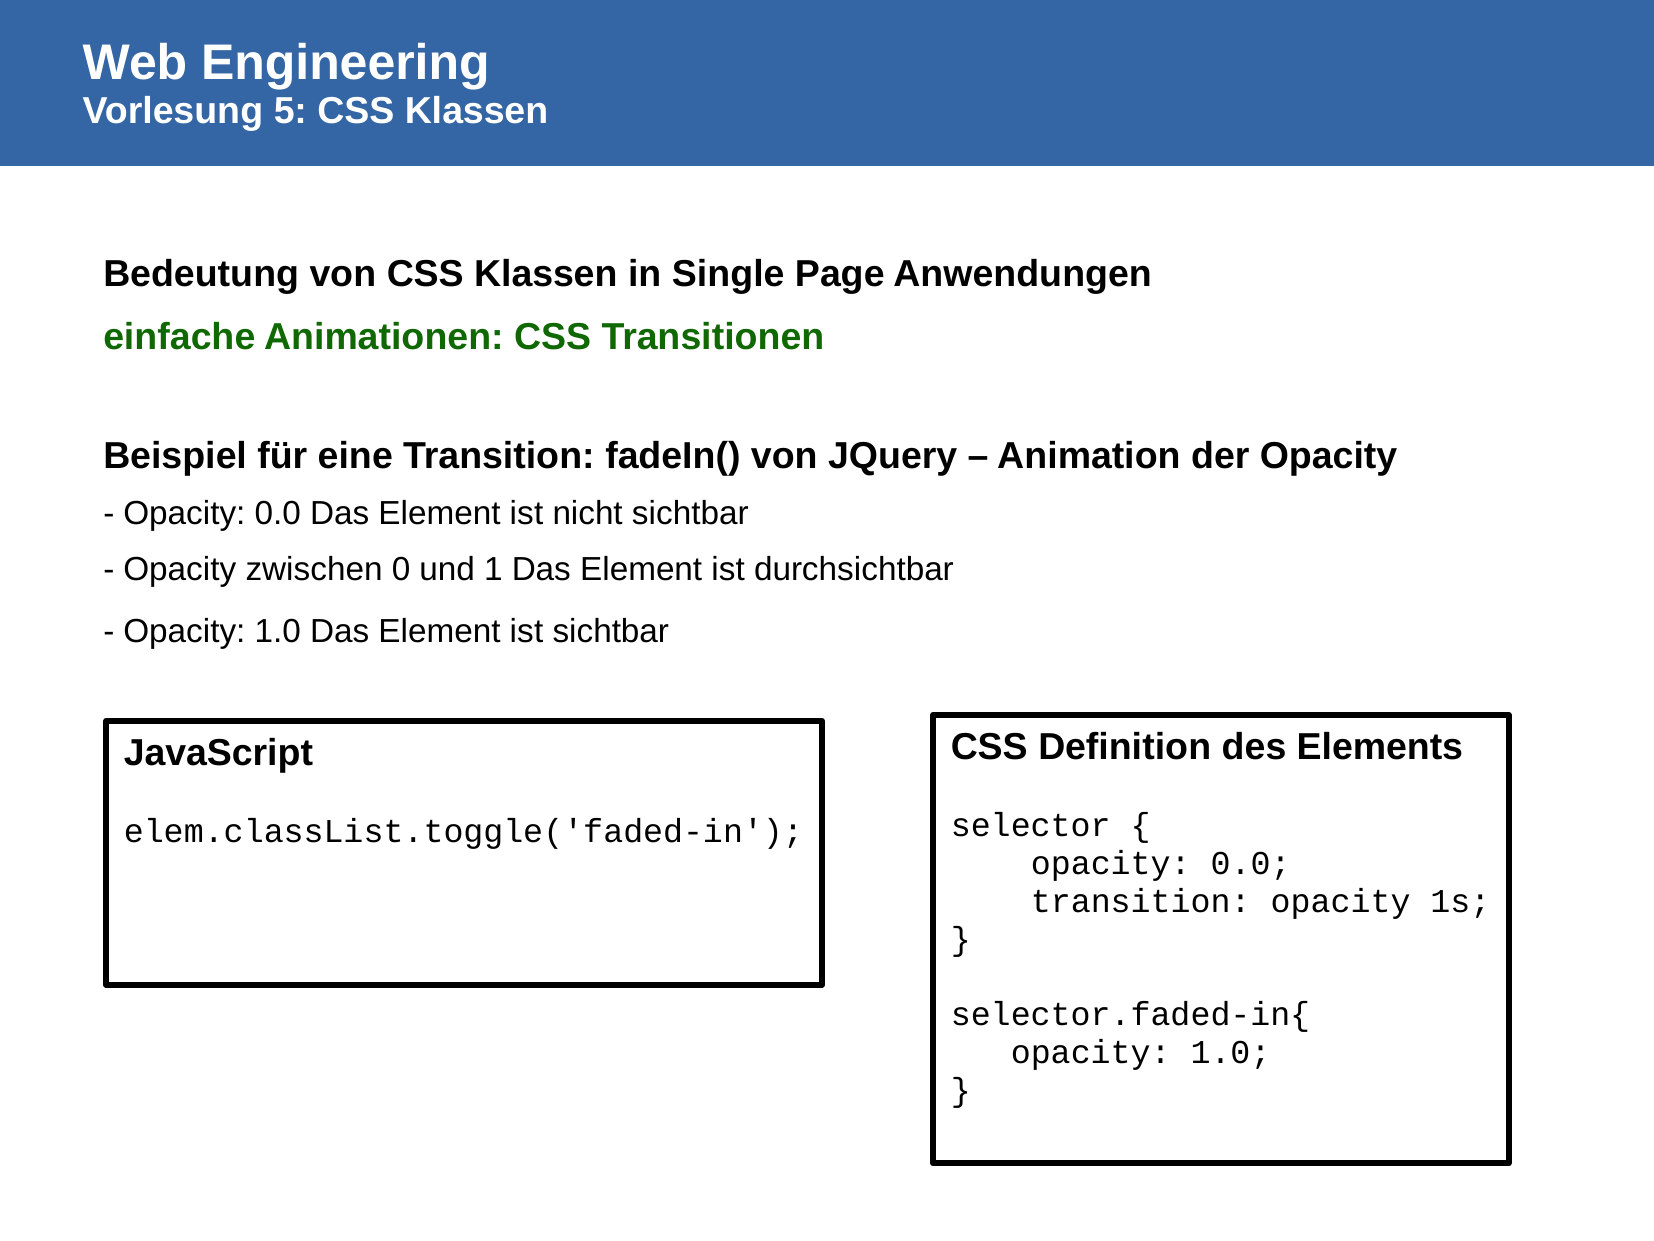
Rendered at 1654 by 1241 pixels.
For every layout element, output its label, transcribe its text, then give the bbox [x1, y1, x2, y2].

text_box JavaScript elem.classList.toggle('faded-in'); [106, 720, 822, 985]
text_box Bedeutung von CSS Klassen in Single Page Anwendungen einfache Animationen: CSS Transitionen Beispiel für eine Transition: fadeIn() von JQuery – Animation der Opacity - Opacity: 0.0 Das Element ist nicht sichtbar - Opacity zwischen 0 und 1 Das Element ist durchsichtbar - Opacity: 1.0 Das Element ist sichtbar [88, 224, 1595, 658]
text_box CSS Definition des Elements selector { opacity: 0.0; transition: opacity 1s; } selector.faded-in{ opacity: 1.0; } [933, 714, 1509, 1164]
title Web Engineering Vorlesung 5: CSS Klassen [82, 0, 1571, 166]
